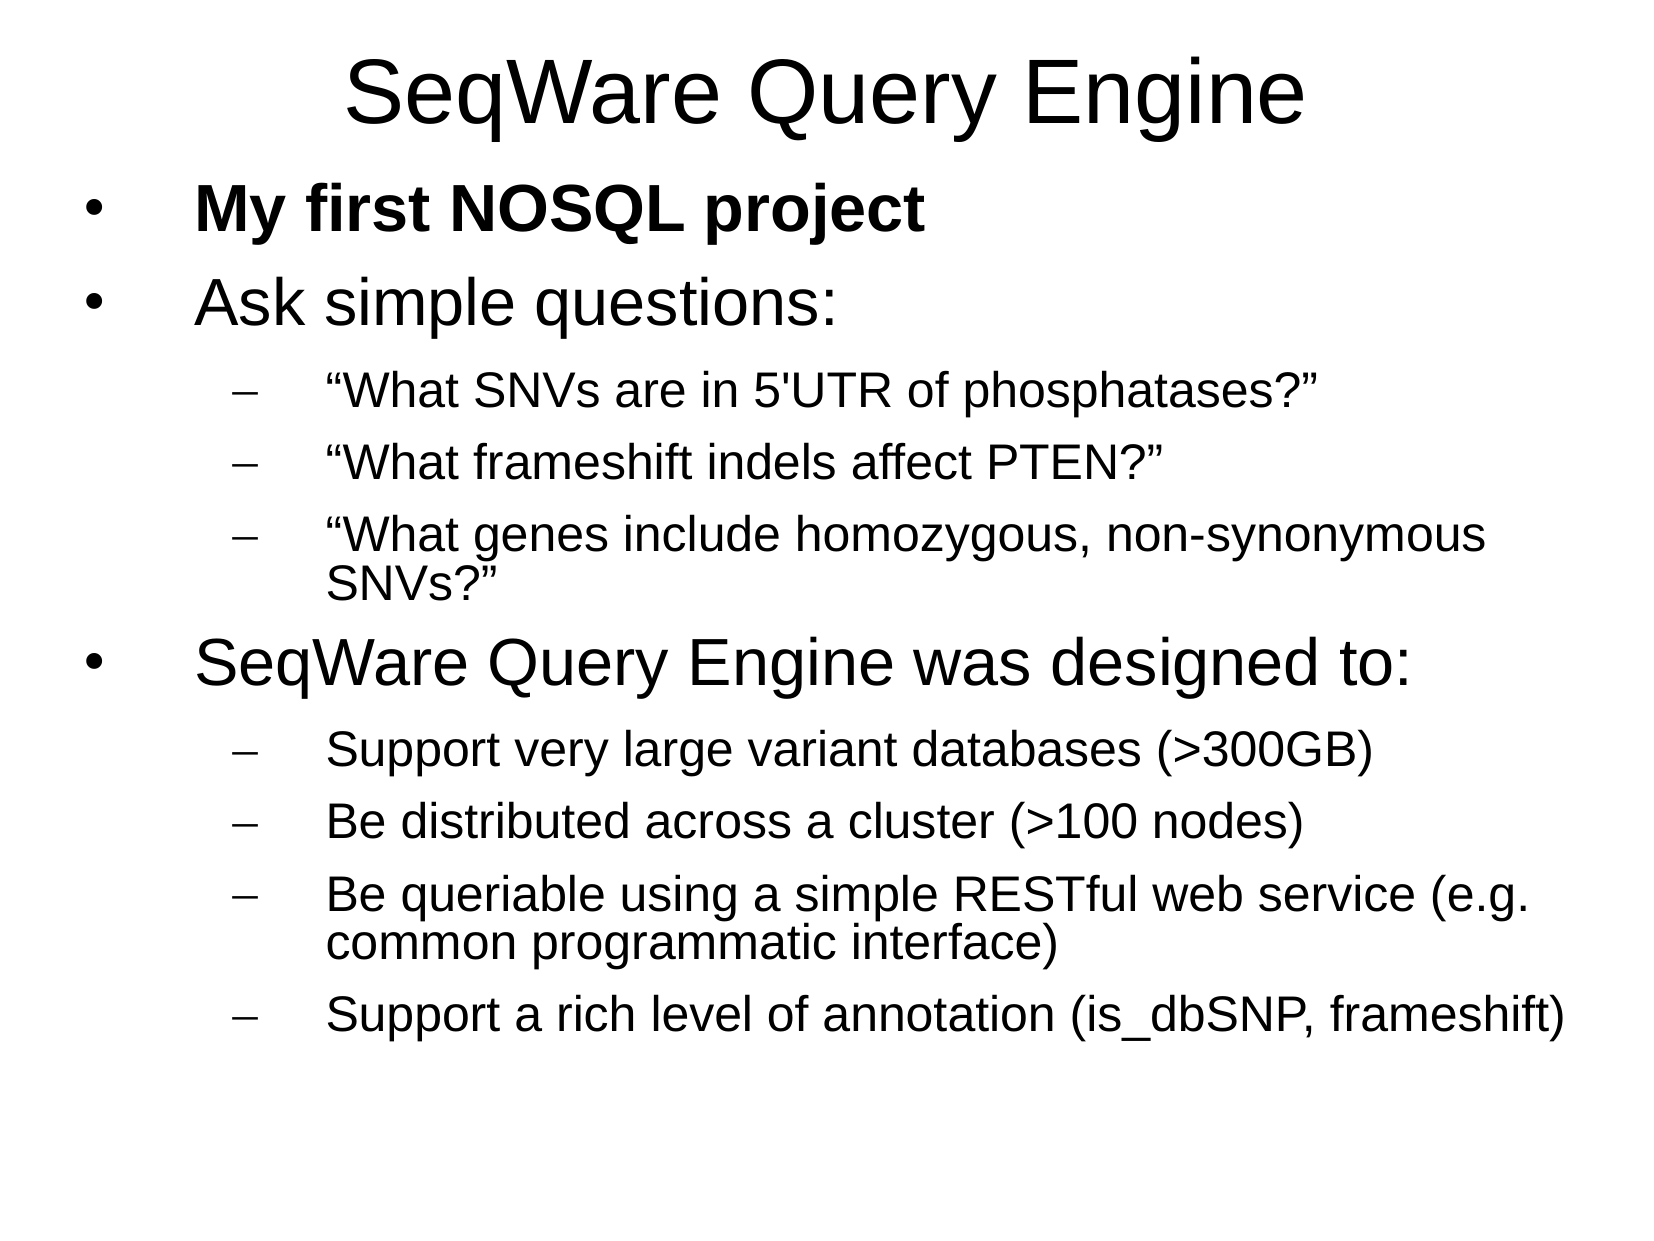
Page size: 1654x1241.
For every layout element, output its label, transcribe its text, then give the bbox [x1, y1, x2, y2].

text_box SeqWare Query Engine [82, 0, 1571, 165]
text_box My first NOSQL project Ask simple questions: “What SNVs are in 5'UTR of phosphatases?” “What frameshift indels affect PTEN?” “What genes include homozygous, non-synonymous SNVs?” SeqWare Query Engine was designed to: Support very large variant databases (>300GB) Be distributed across a cluster (>100 nodes) Be queriable using a simple RESTful web service (e.g. common programmatic interface) Support a rich level of annotation (is_dbSNP, frameshift) [82, 165, 1571, 1128]
